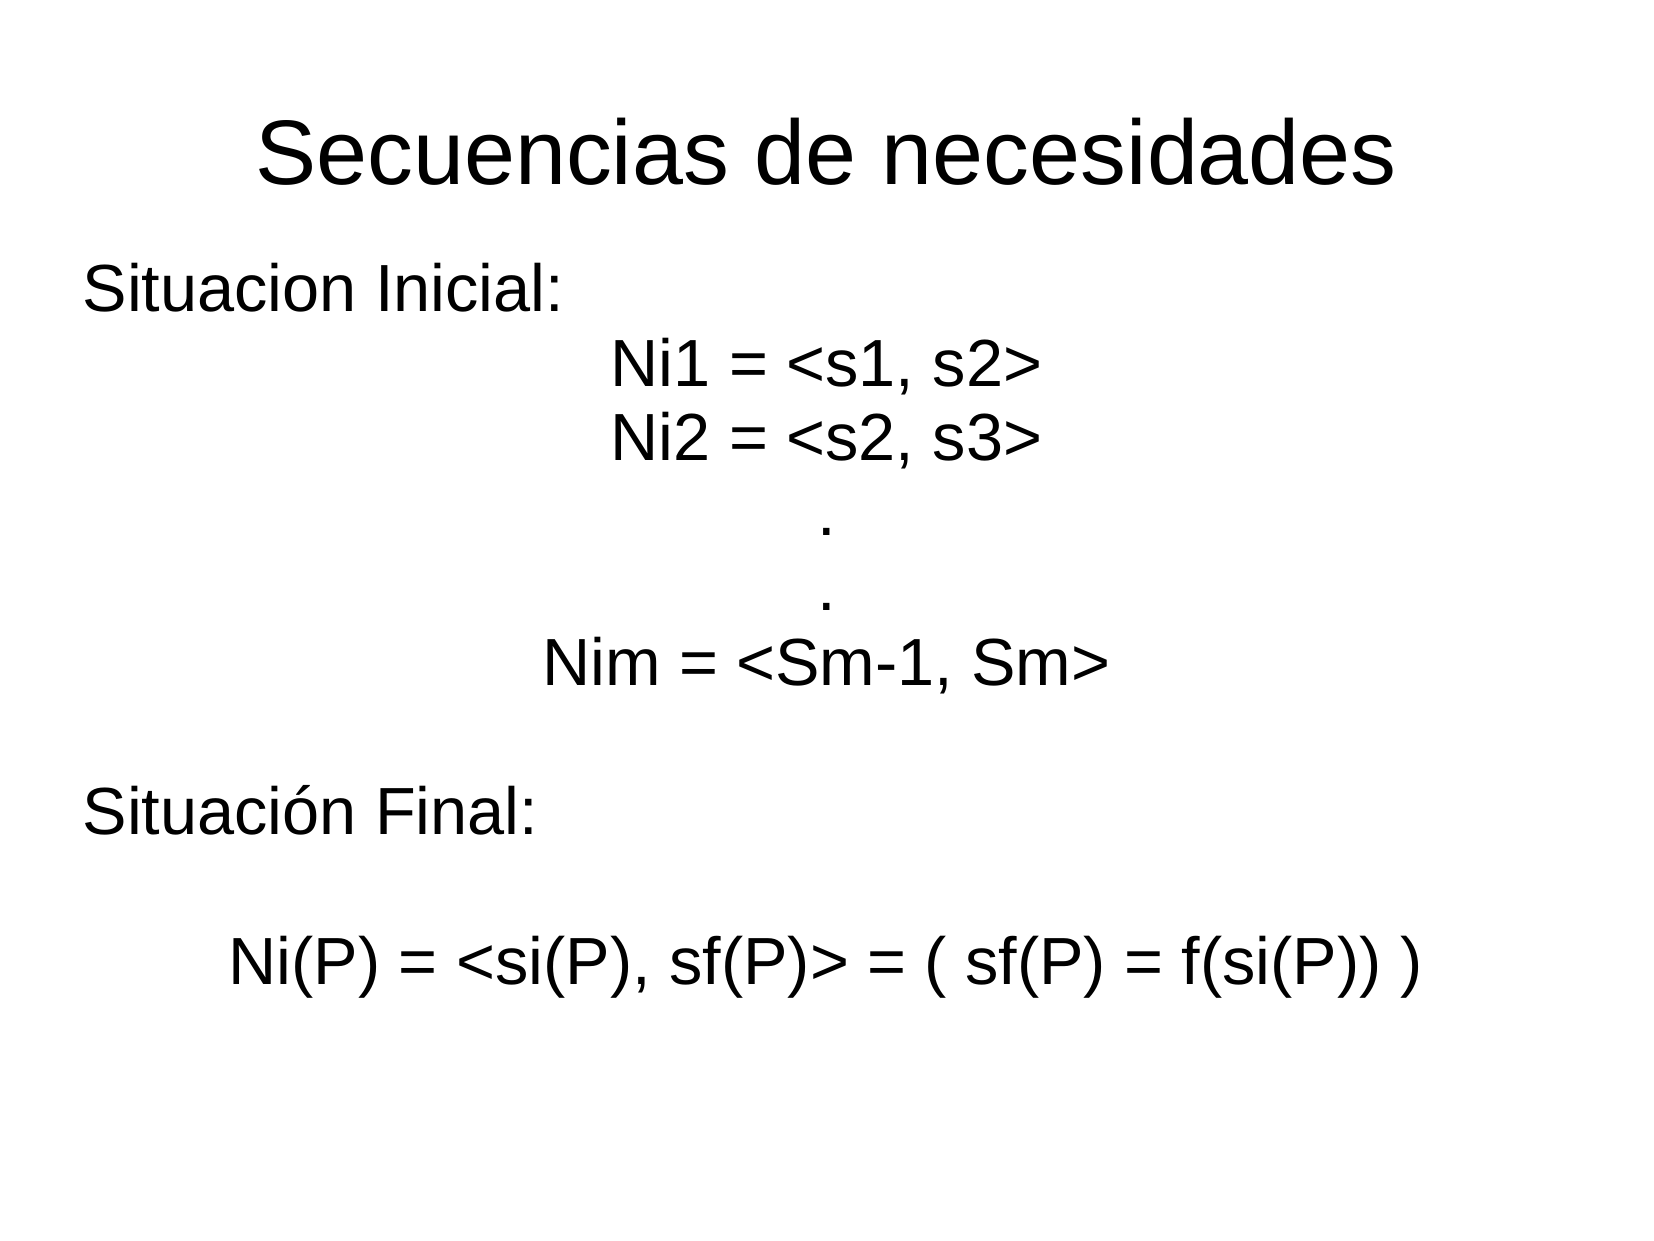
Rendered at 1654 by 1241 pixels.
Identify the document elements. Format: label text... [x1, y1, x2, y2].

title Secuencias de necesidades [82, 49, 1571, 250]
subtitle Situacion Inicial: Ni1 = <s1, s2> Ni2 = <s2, s3> . . Nim = <Sm-1, Sm> Situación Final: Ni(P) = <si(P), sf(P)> = ( sf(P) = f(si(P)) ) [82, 250, 1571, 1149]
